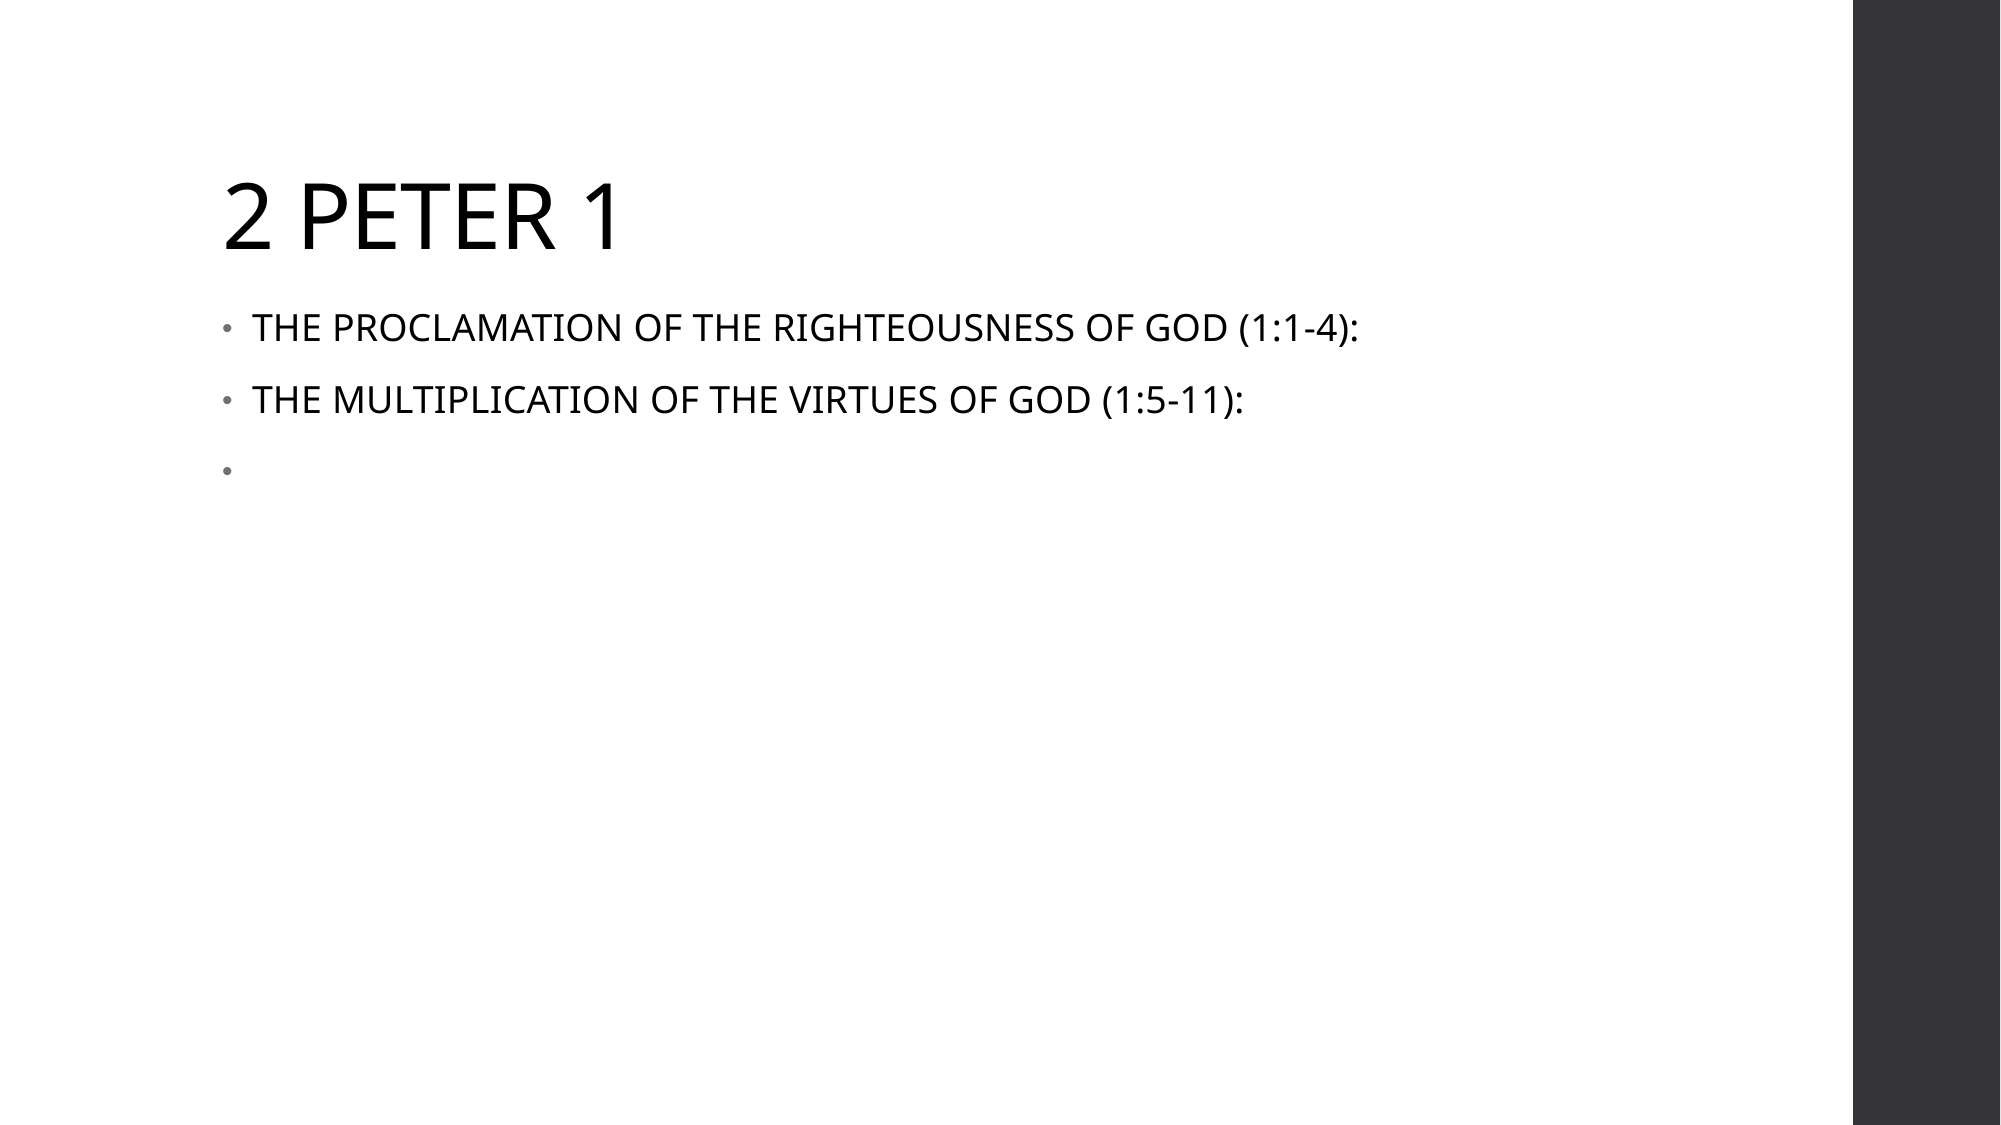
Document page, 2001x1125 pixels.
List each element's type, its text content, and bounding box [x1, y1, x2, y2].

title 2 PETER 1 [206, 60, 1797, 278]
list THE PROCLAMATION OF THE RIGHTEOUSNESS OF GOD (1:1-4): THE MULTIPLICATION OF THE VIRTUES OF GOD (1:5-11): [206, 299, 1617, 1014]
